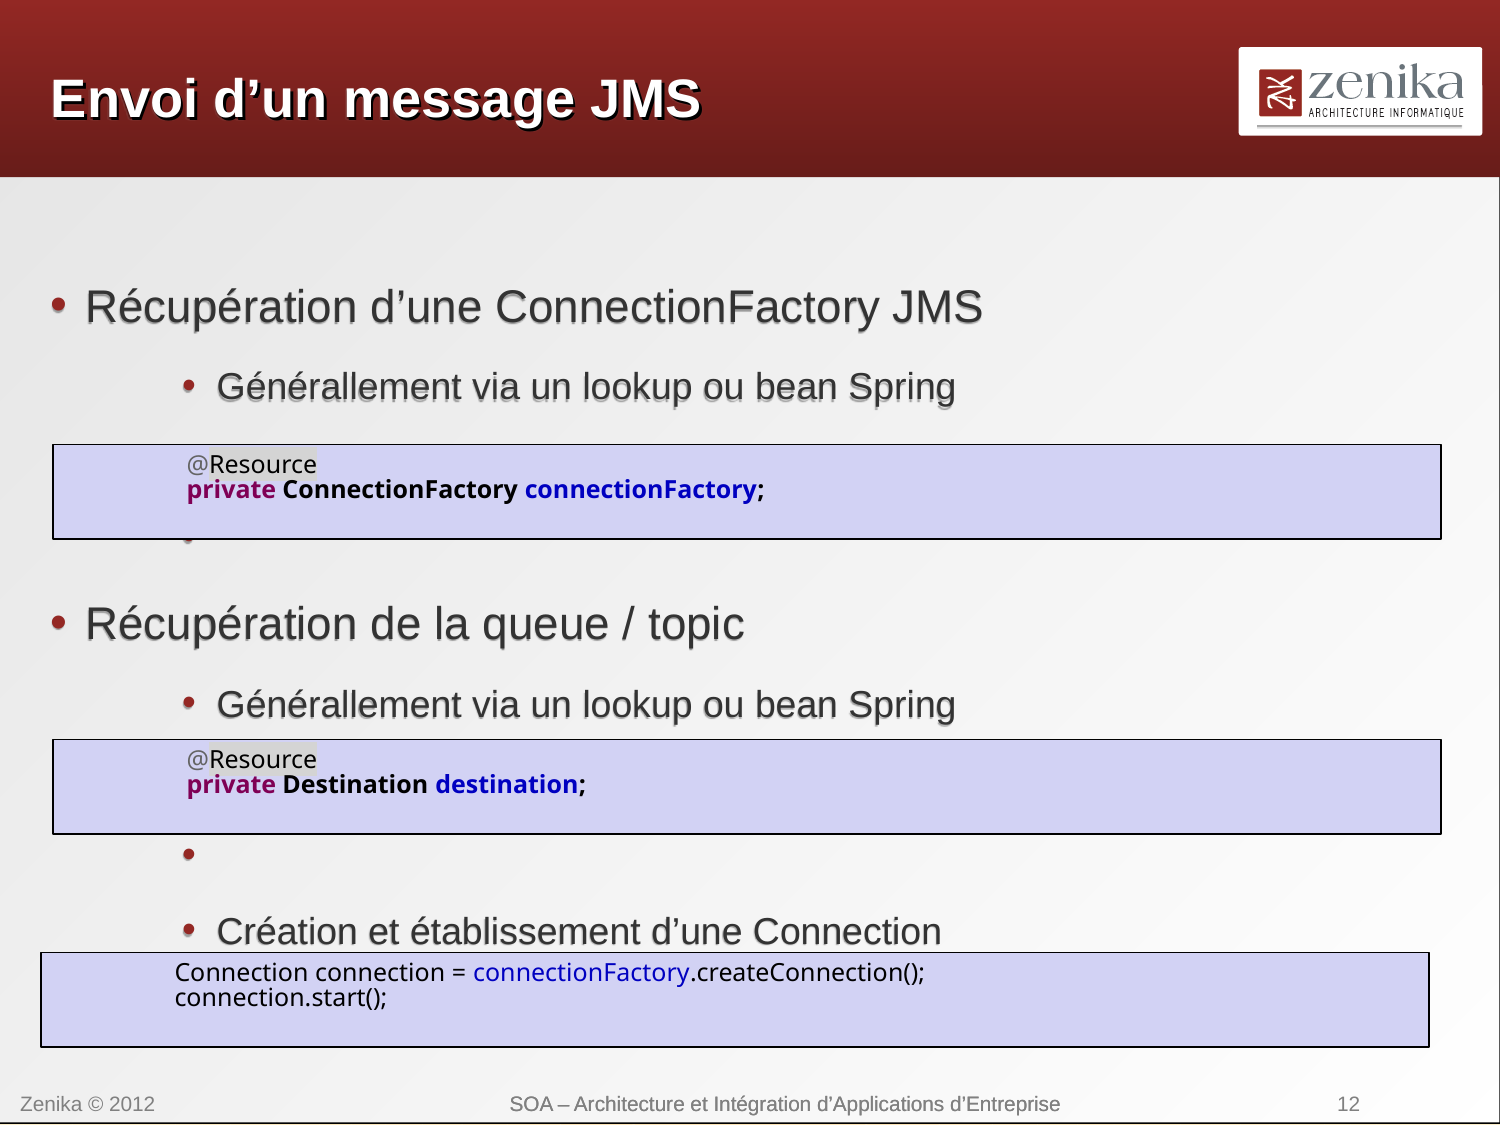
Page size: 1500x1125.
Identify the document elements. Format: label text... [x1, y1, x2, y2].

text_box SOA – Architecture et Intégration d’Applications d’Entreprise [443, 1084, 1128, 1106]
text_box Connection connection = connectionFactory.createConnection(); connection.start(); [41, 952, 1429, 1047]
title Envoi d’un message JMS [50, 15, 1206, 180]
text_box @Resource private ConnectionFactory connectionFactory; [53, 444, 1441, 539]
text_box @Resource private Destination destination; [53, 739, 1441, 835]
list Récupération d’une ConnectionFactory JMS Générallement via un lookup ou bean Spring Récupération de la queue / topic Générallement via un lookup ou bean Spring Création et établissement d’une Connection [50, 249, 1435, 1079]
